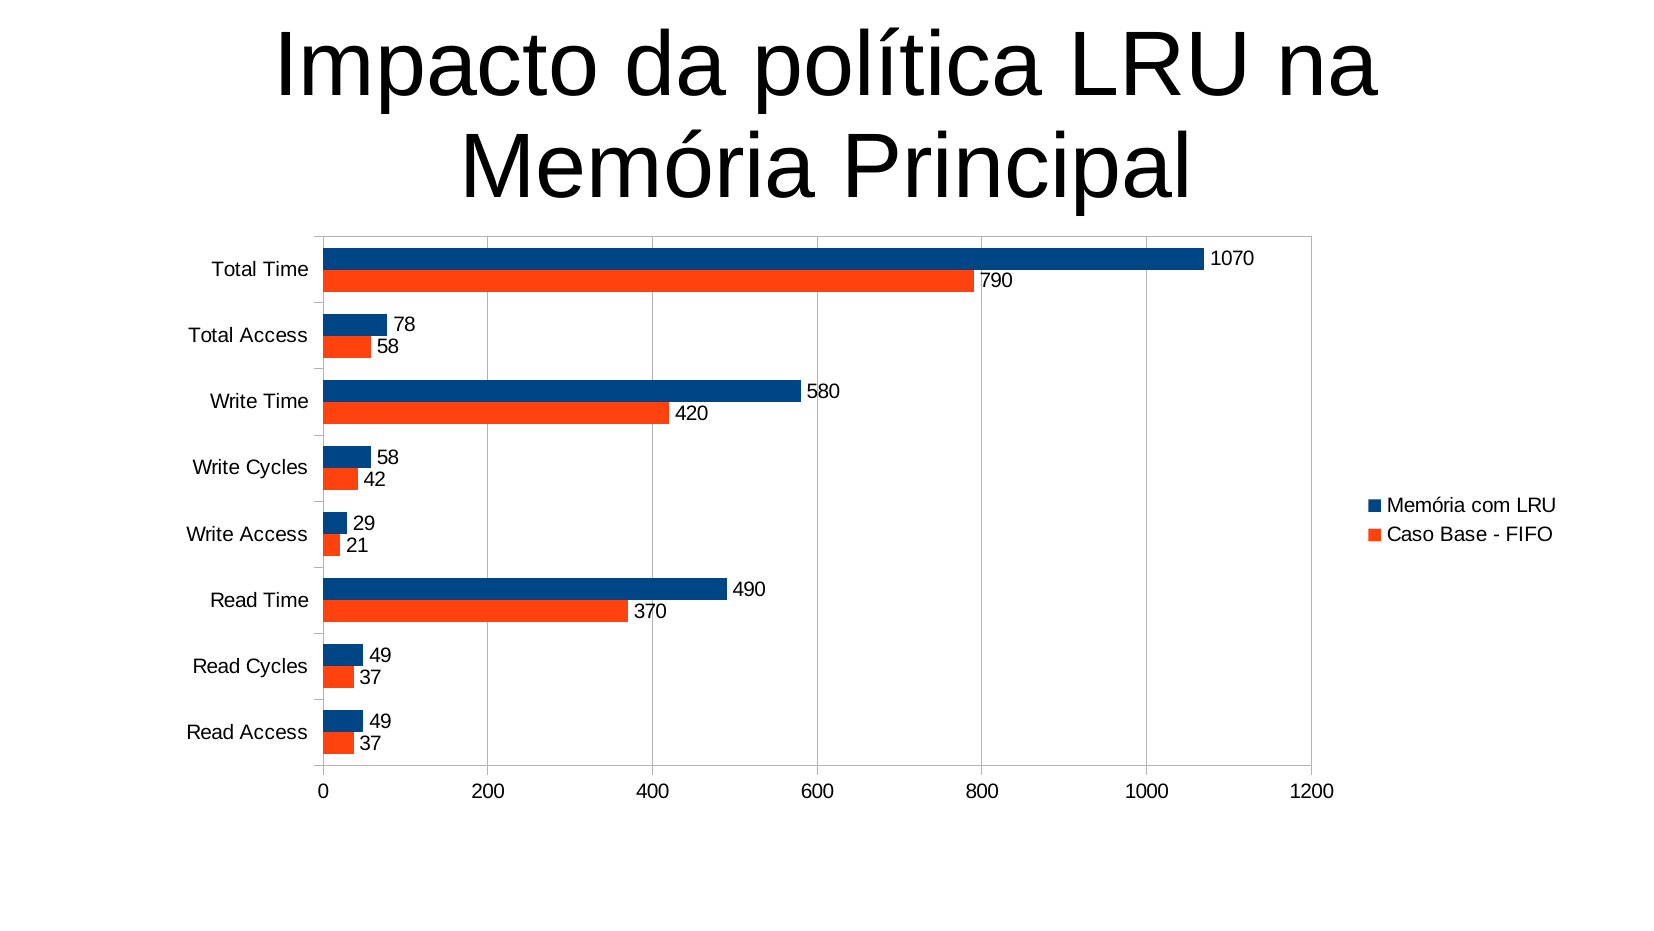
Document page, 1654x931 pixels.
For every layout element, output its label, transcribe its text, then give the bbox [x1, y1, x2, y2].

chart [158, 225, 1576, 816]
title Impacto da política LRU na Memória Principal [82, 12, 1571, 218]
